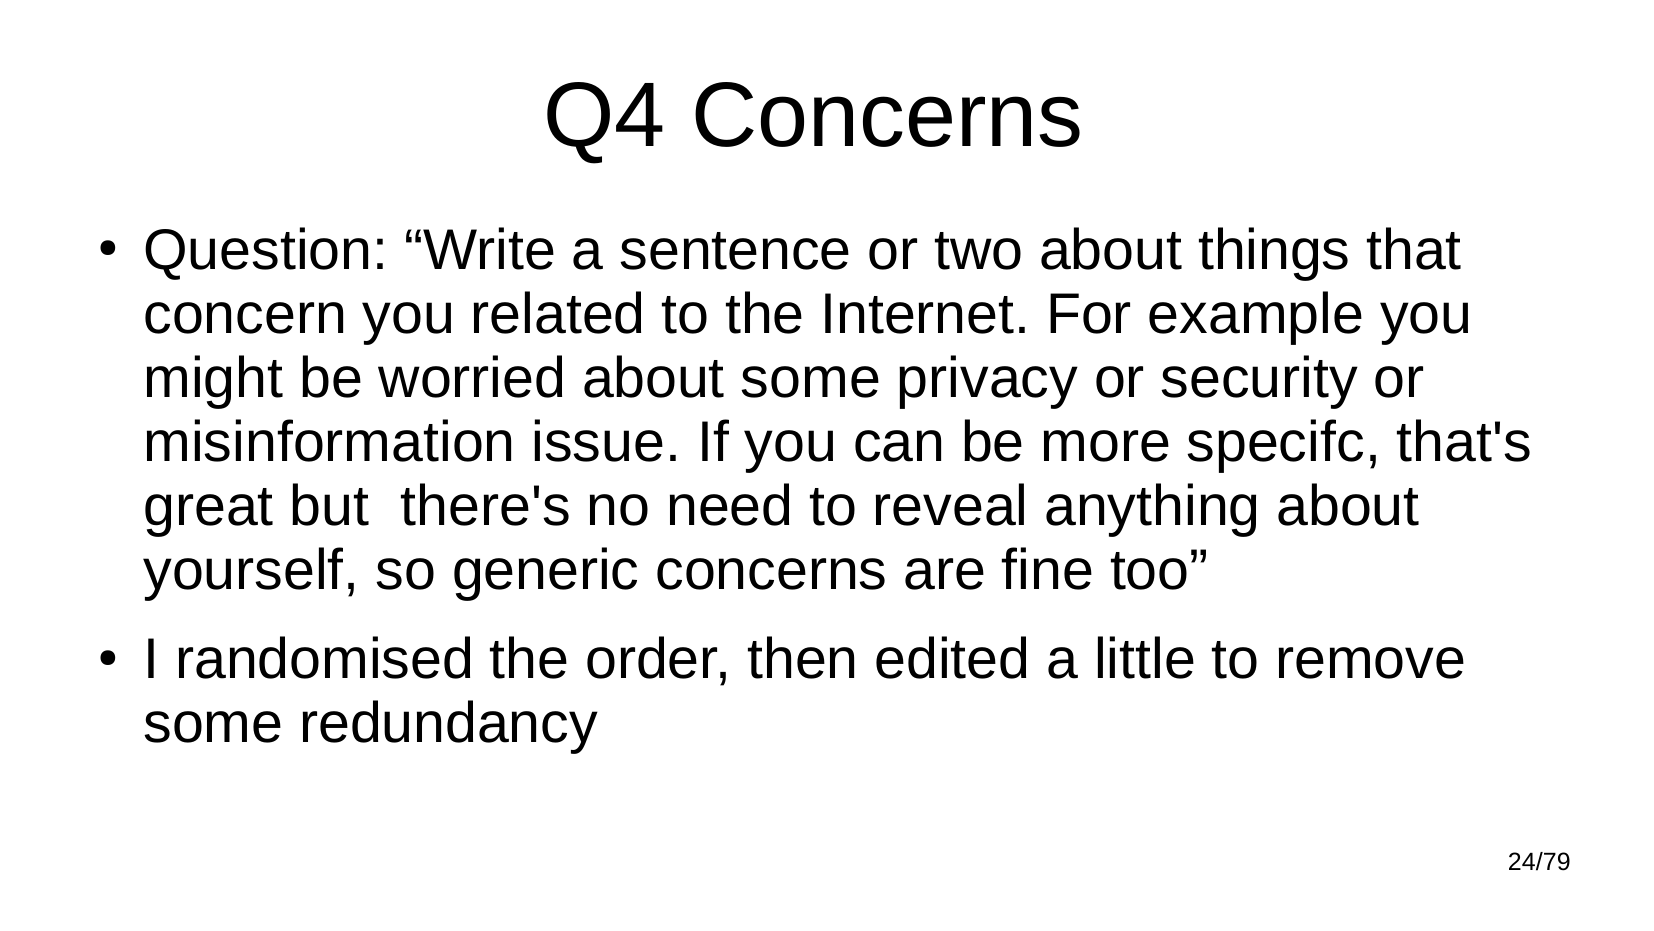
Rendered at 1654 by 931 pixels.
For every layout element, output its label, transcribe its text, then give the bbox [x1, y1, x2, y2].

title Q4 Concerns [82, 37, 1571, 193]
list Question: “Write a sentence or two about things that concern you related to the Internet. For example you might be worried about some privacy or security or misinformation issue. If you can be more specifc, that's great but there's no need to reveal anything about yourself, so generic concerns are fine too” I randomised the order, then edited a little to remove some redundancy [82, 217, 1571, 758]
